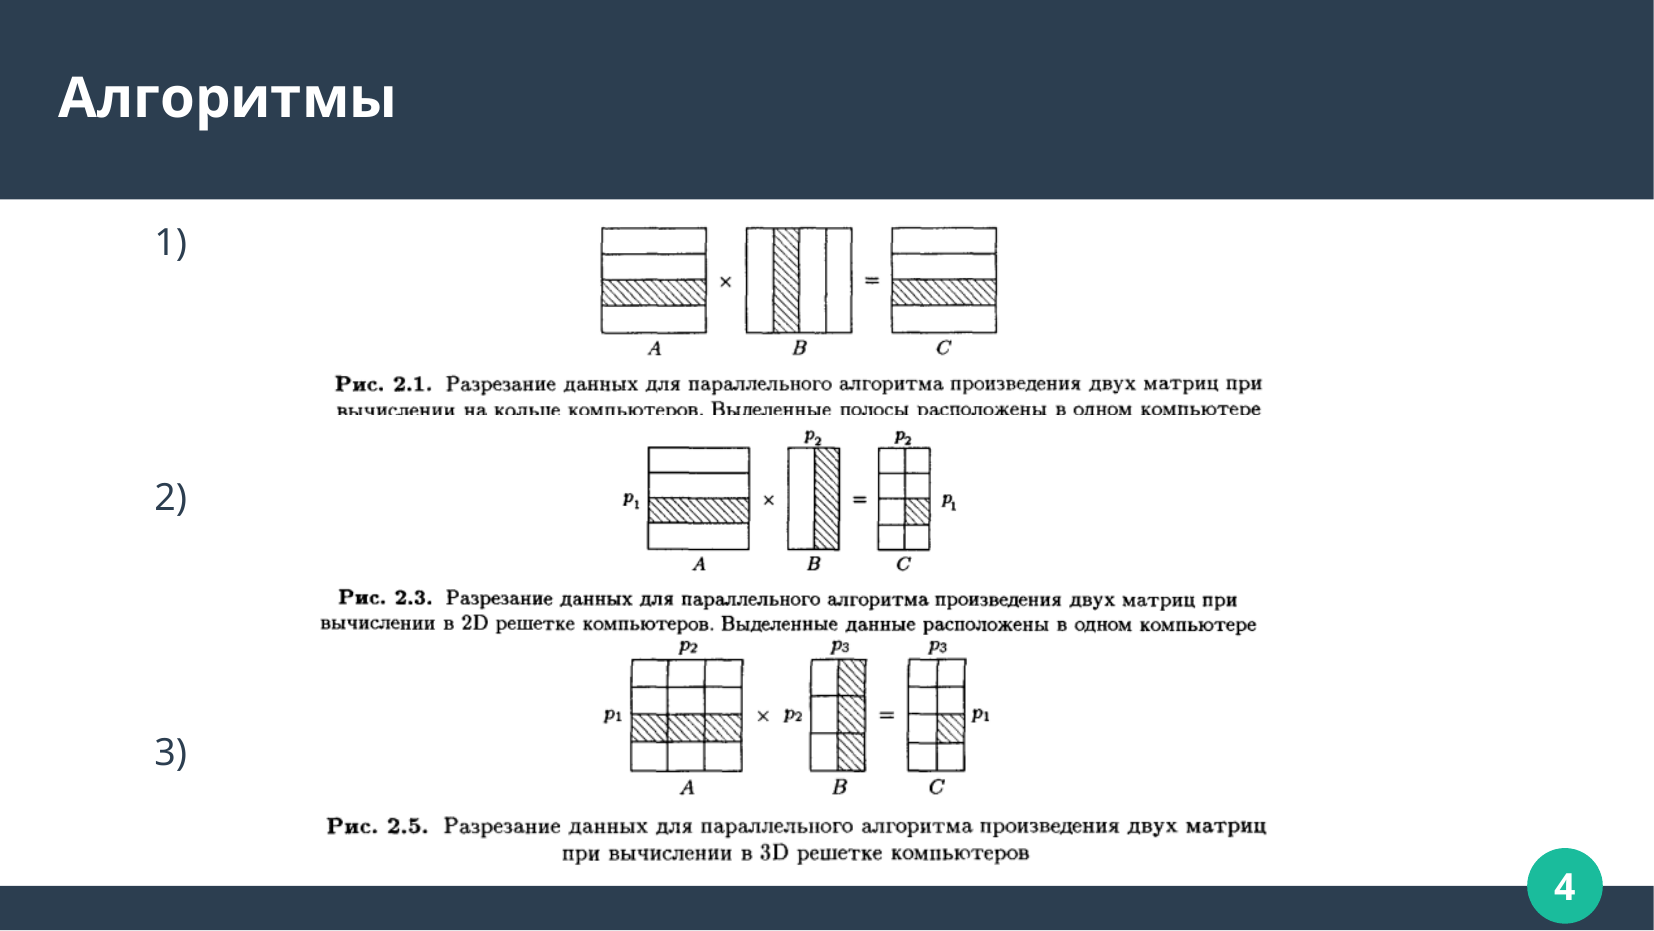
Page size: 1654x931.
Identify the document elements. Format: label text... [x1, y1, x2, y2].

picture [262, 209, 1356, 883]
text_box 1) 2) 3) [75, 248, 267, 743]
title Алгоритмы [59, 37, 1595, 155]
